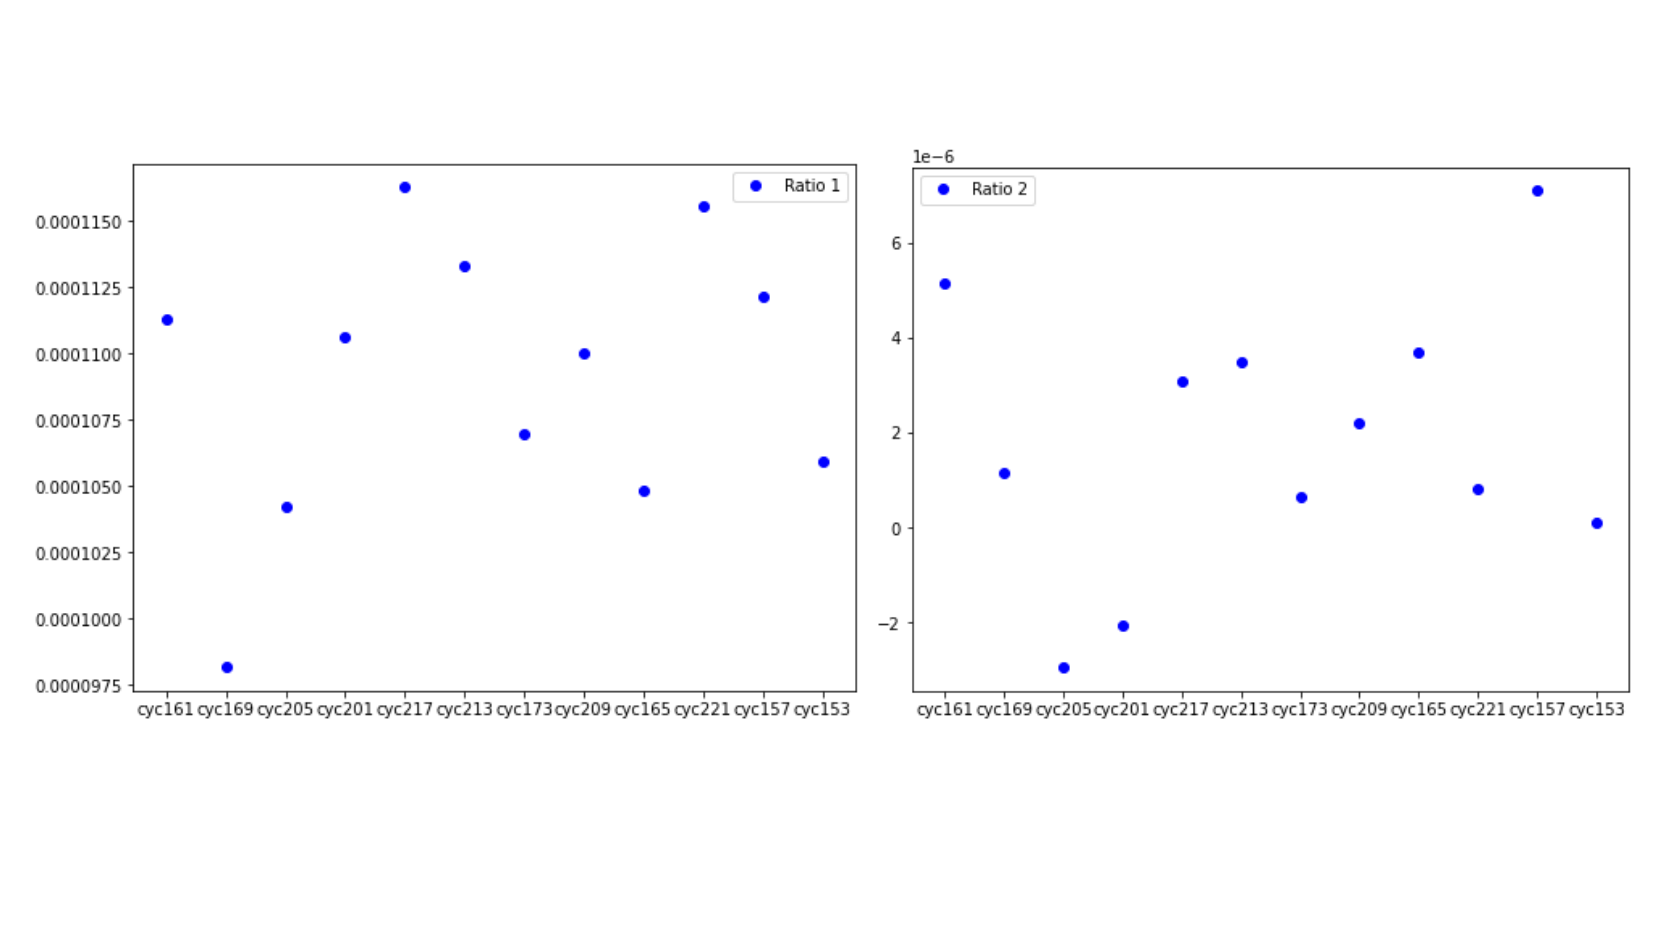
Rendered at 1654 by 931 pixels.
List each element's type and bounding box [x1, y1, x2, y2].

picture [23, 139, 1640, 730]
